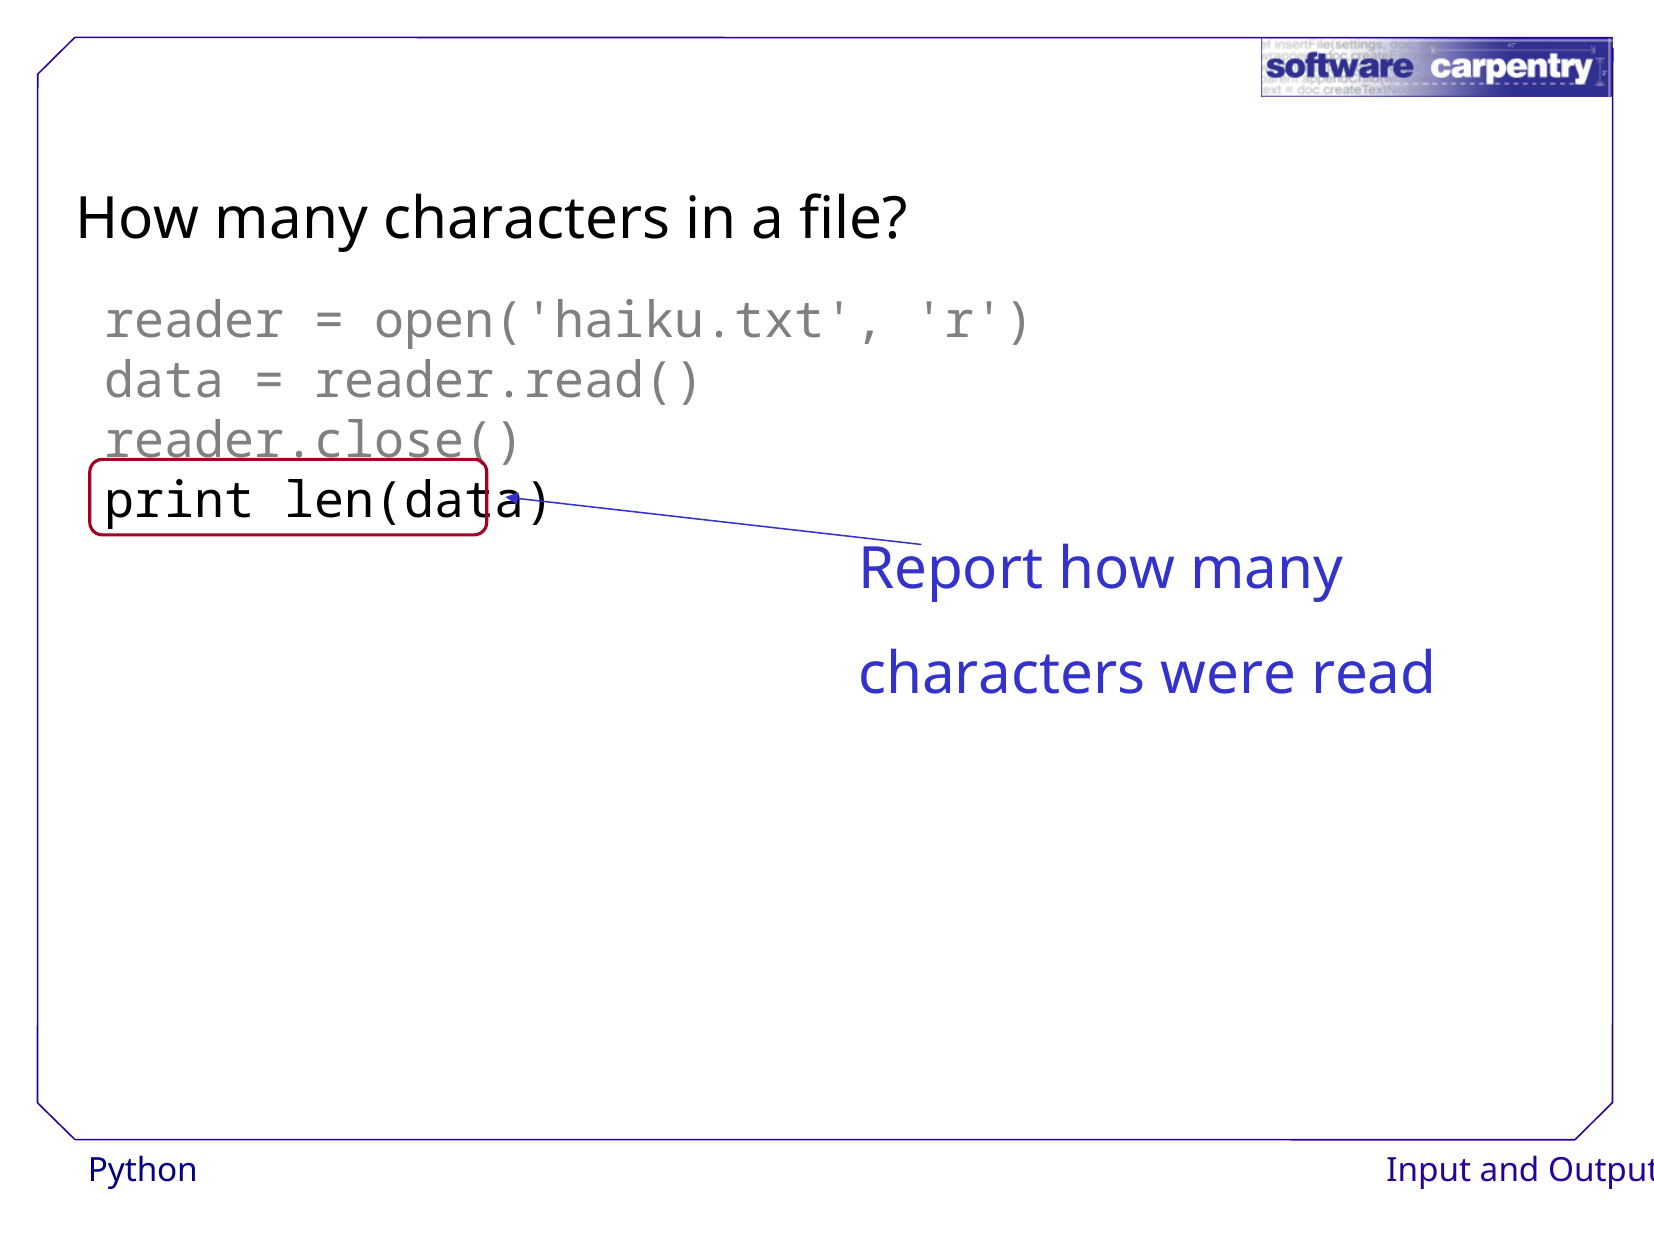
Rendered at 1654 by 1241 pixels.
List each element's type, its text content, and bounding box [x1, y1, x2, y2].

text_box reader = open('haiku.txt', 'r') data = reader.read() reader.close() print len(data) [92, 461, 485, 533]
text_box Report how many characters were read [843, 487, 1617, 714]
picture [1261, 39, 1613, 97]
text_box How many characters in a file? [60, 138, 1073, 259]
text_box reader = open('haiku.txt', 'r') data = reader.read() reader.close() print len(data) [89, 279, 1512, 621]
